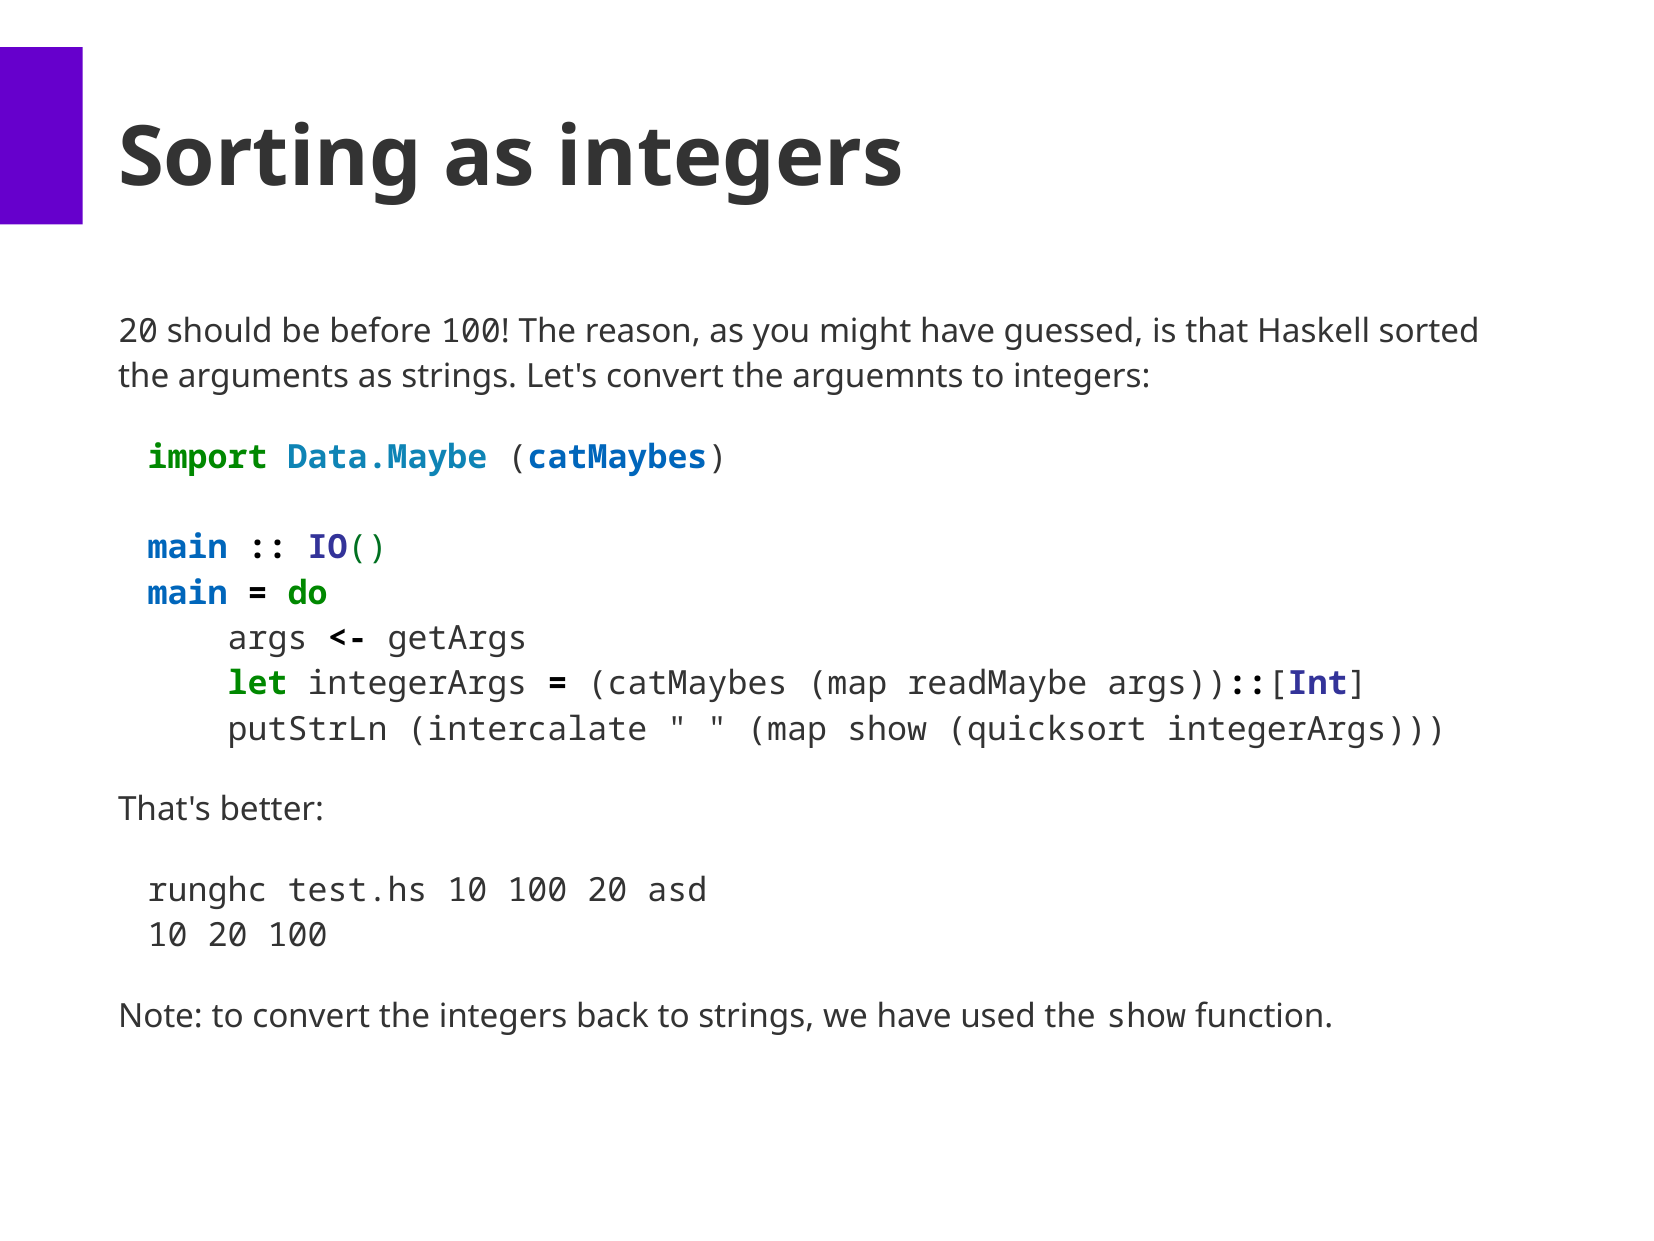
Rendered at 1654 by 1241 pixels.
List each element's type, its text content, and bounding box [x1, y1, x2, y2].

list 20 should be before 100! The reason, as you might have guessed, is that Haskell sorted the arguments as strings. Let's convert the arguemnts to integers: import Data.Maybe (catMaybes) main :: IO() main = do args <- getArgs let integerArgs = (catMaybes (map readMaybe args))::[Int] putStrLn (intercalate " " (map show (quicksort integerArgs))) That's better: runghc test.hs 10 100 20 asd 10 20 100 Note: to convert the integers back to strings, we have used the show function. [118, 307, 1536, 1074]
title Sorting as integers [118, 49, 1571, 257]
